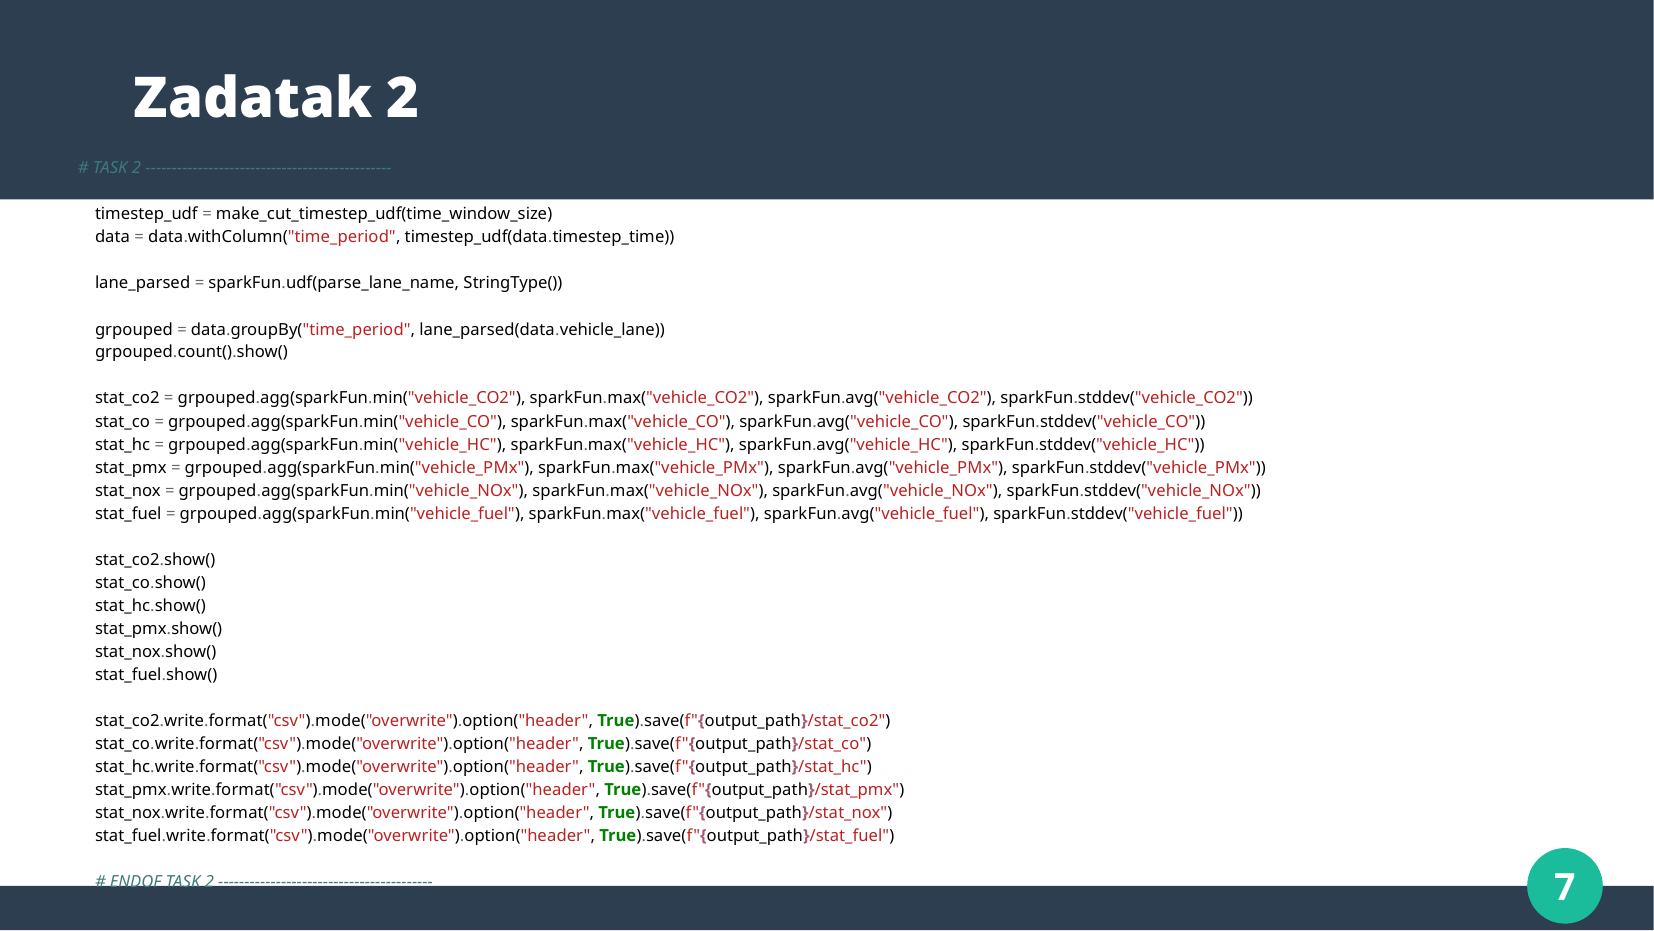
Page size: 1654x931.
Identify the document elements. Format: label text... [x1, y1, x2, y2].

title Zadatak 2 [59, 37, 1595, 155]
text_box # TASK 2 ----------------------------------------------- timestep_udf = make_cut_timestep_udf(time_window_size) data = data.withColumn("time_period", timestep_udf(data.timestep_time)) lane_parsed = sparkFun.udf(parse_lane_name, StringType()) grpouped = data.groupBy("time_period", lane_parsed(data.vehicle_lane)) grpouped.count().show() stat_co2 = grpouped.agg(sparkFun.min("vehicle_CO2"), sparkFun.max("vehicle_CO2"), sparkFun.avg("vehicle_CO2"), sparkFun.stddev("vehicle_CO2")) stat_co = grpouped.agg(sparkFun.min("vehicle_CO"), sparkFun.max("vehicle_CO"), sparkFun.avg("vehicle_CO"), sparkFun.stddev("vehicle_CO")) stat_hc = grpouped.agg(sparkFun.min("vehicle_HC"), sparkFun.max("vehicle_HC"), sparkFun.avg("vehicle_HC"), sparkFun.stddev("vehicle_HC")) stat_pmx = grpouped.agg(sparkFun.min("vehicle_PMx"), sparkFun.max("vehicle_PMx"), sparkFun.avg("vehicle_PMx"), sparkFun.stddev("vehicle_PMx")) stat_nox = grpouped.agg(sparkFun.min("vehicle_NOx"), sparkFun.max("vehicle_NOx"), sparkFun.avg("vehicle_NOx"), sparkFun.stddev("vehicle_NOx")) stat_fuel = grpouped.agg(sparkFun.min("vehicle_fuel"), sparkFun.max("vehicle_fuel"), sparkFun.avg("vehicle_fuel"), sparkFun.stddev("vehicle_fuel")) stat_co2.show() stat_co.show() stat_hc.show() stat_pmx.show() stat_nox.show() stat_fuel.show() stat_co2.write.format("csv").mode("overwrite").option("header", True).save(f"{output_path}/stat_co2") stat_co.write.format("csv").mode("overwrite").option("header", True).save(f"{output_path}/stat_co") stat_hc.write.format("csv").mode("overwrite").option("header", True).save(f"{output_path}/stat_hc") stat_pmx.write.format("csv").mode("overwrite").option("header", True).save(f"{output_path}/stat_pmx") stat_nox.write.format("csv").mode("overwrite").option("header", True).save(f"{output_path}/stat_nox") stat_fuel.write.format("csv").mode("overwrite").option("header", True).save(f"{output_path}/stat_fuel") # ENDOF TASK 2 ----------------------------------------- [63, 248, 1601, 800]
